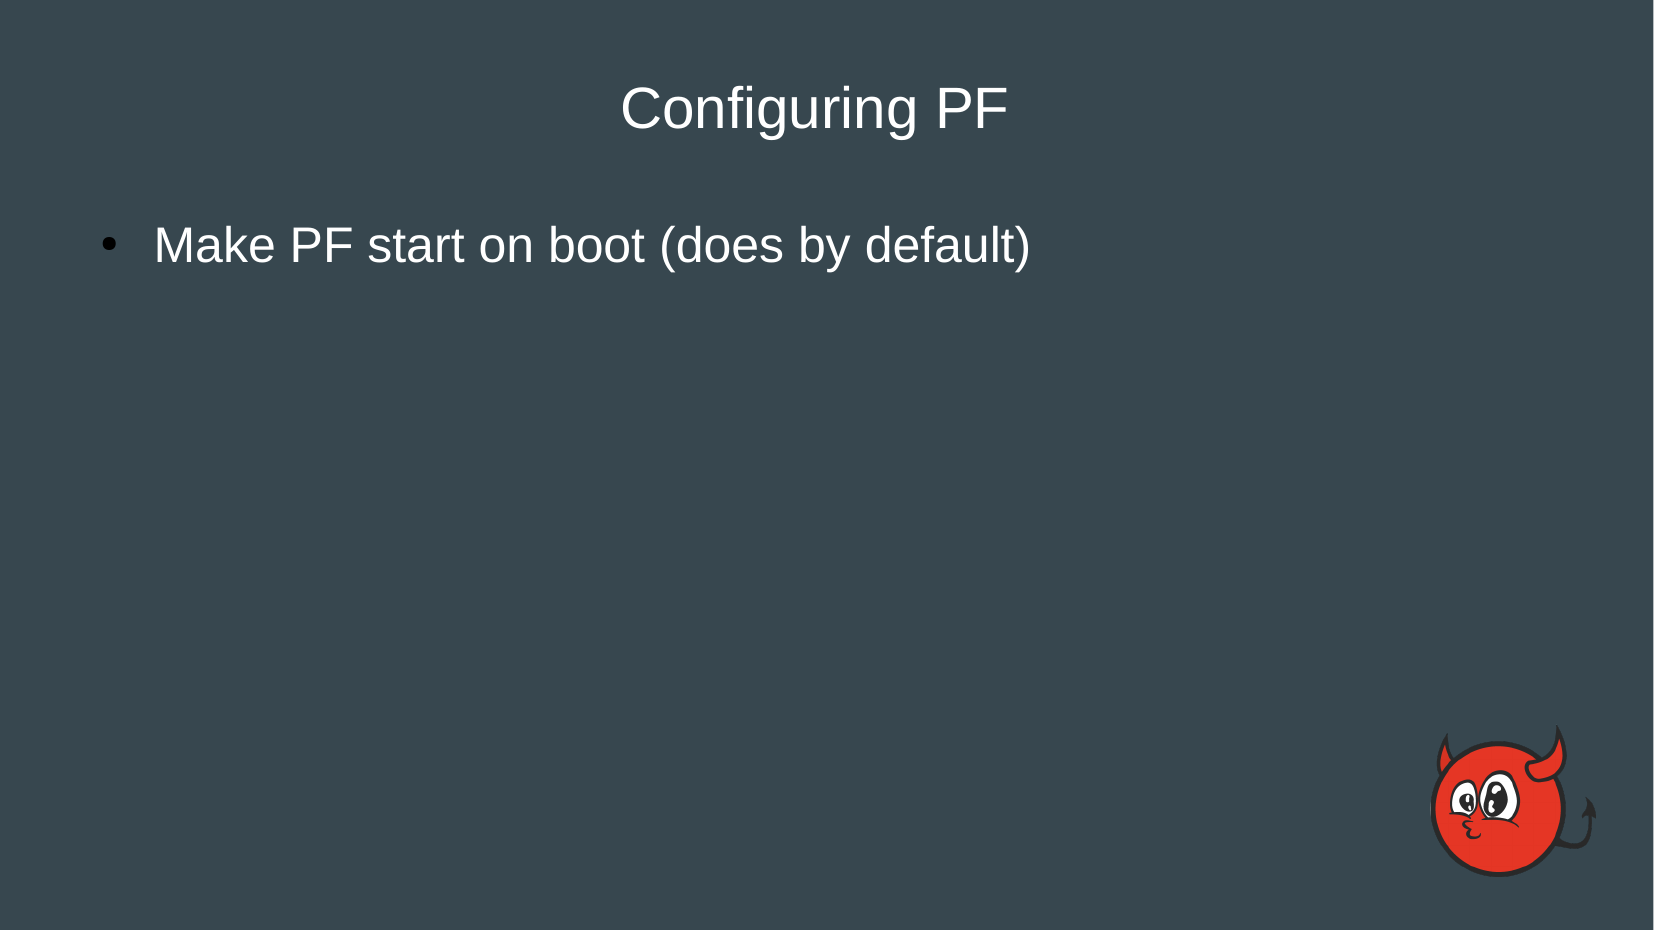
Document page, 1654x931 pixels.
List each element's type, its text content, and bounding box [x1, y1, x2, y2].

title Configuring PF [105, 30, 1525, 186]
picture [1427, 717, 1598, 888]
list Make PF start on boot (does by default) [82, 217, 1571, 757]
